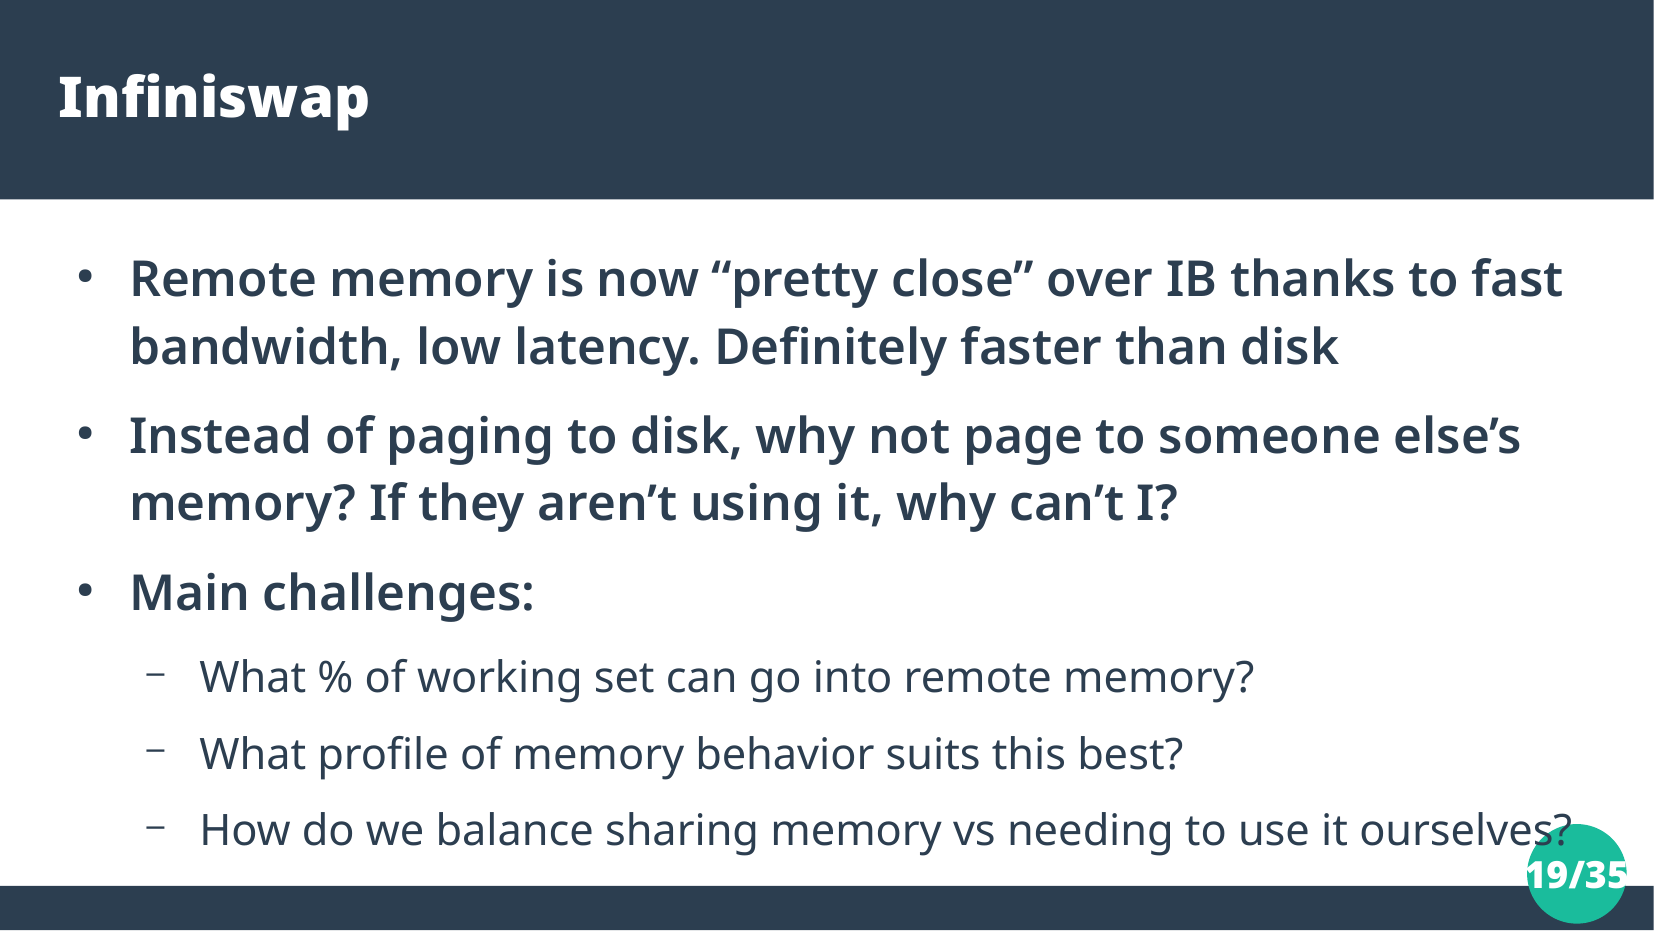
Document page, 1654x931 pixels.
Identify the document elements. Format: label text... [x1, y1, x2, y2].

list Remote memory is now “pretty close” over IB thanks to fast bandwidth, low latency. Definitely faster than disk Instead of paging to disk, why not page to someone else’s memory? If they aren’t using it, why can’t I? Main challenges: What % of working set can go into remote memory? What profile of memory behavior suits this best? How do we balance sharing memory vs needing to use it ourselves? [59, 243, 1595, 864]
title Infiniswap [59, 37, 1595, 155]
